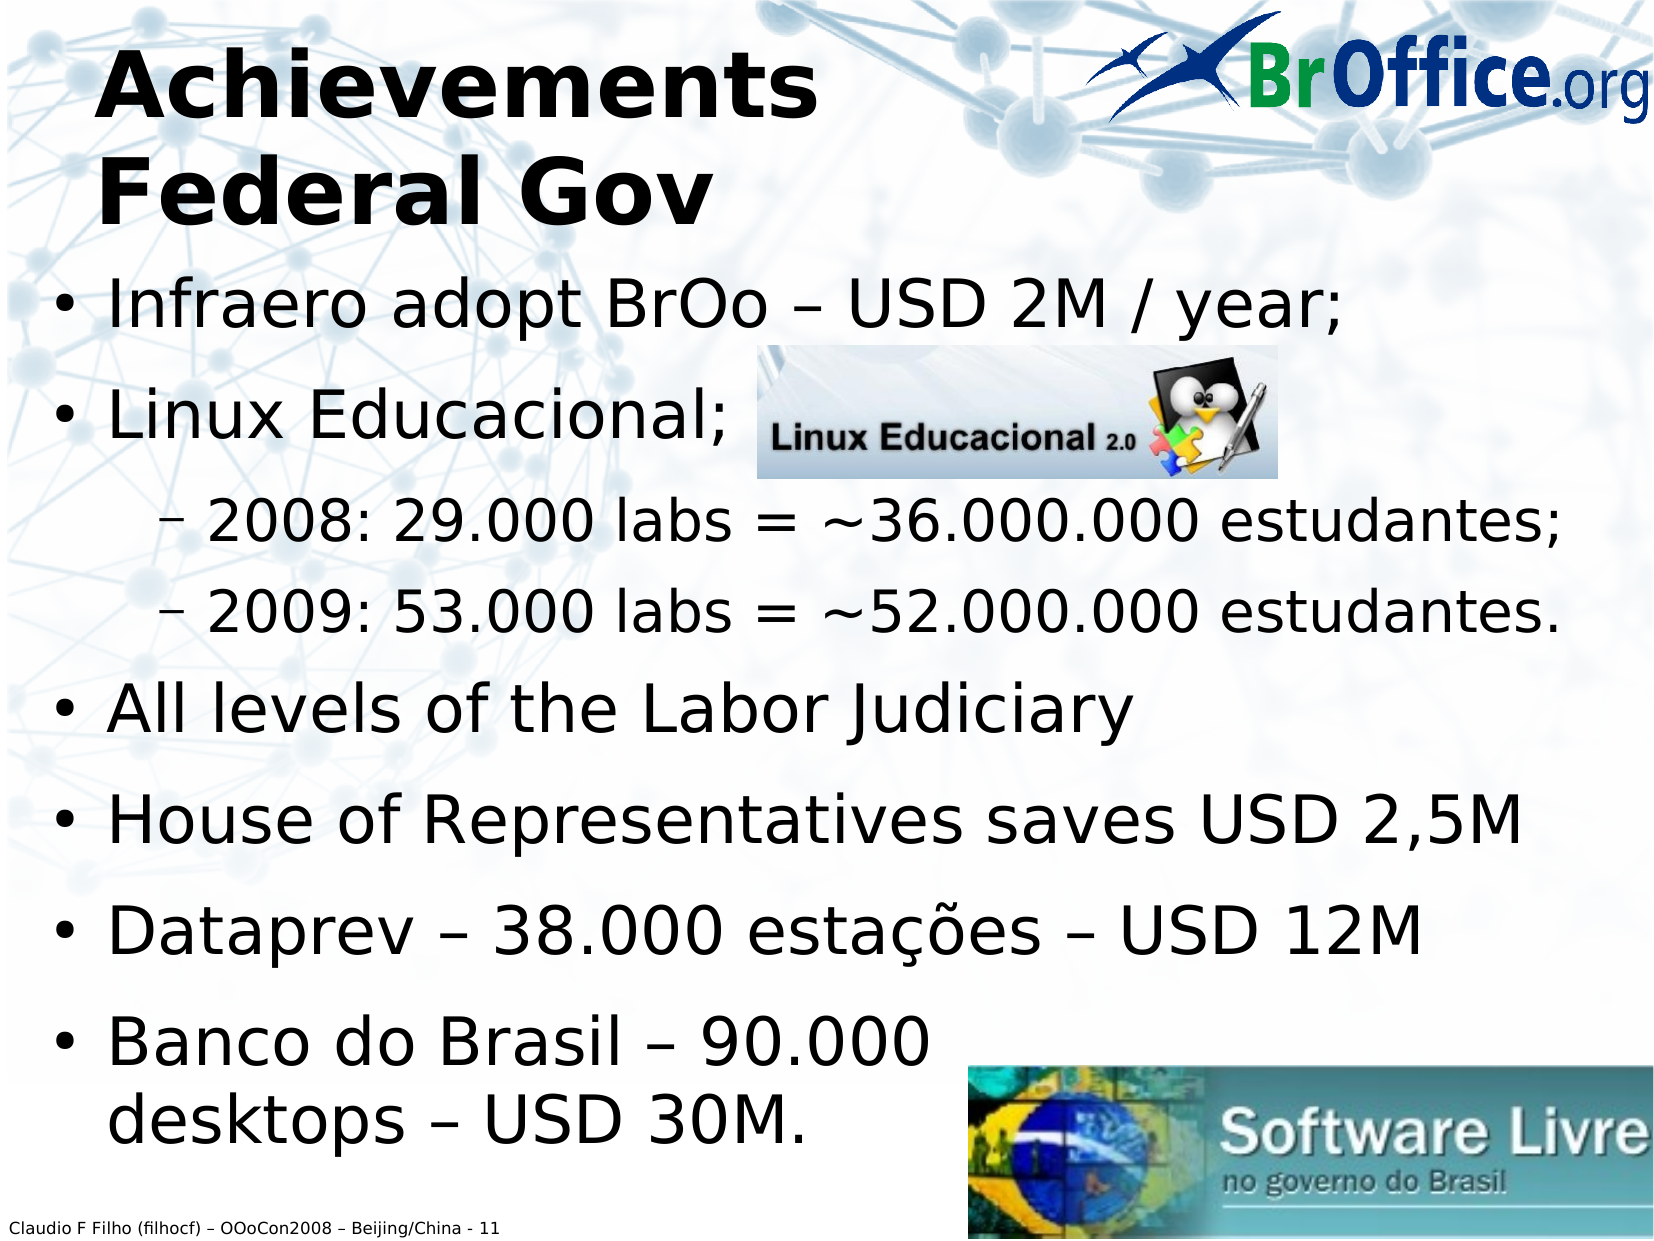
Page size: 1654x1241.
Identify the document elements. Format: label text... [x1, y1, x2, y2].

picture [7, 0, 1654, 1241]
picture [757, 345, 1278, 479]
title Achievements Federal Gov [94, 31, 1093, 246]
picture [968, 1065, 1654, 1239]
list Infraero adopt BrOo – USD 2M / year; Linux Educacional; 2008: 29.000 labs = ~36.000.000 estudantes; 2009: 53.000 labs = ~52.000.000 estudantes. All levels of the Labor Judiciary House of Representatives saves USD 2,5M Dataprev – 38.000 estações – USD 12M Banco do Brasil – 90.000 desktops – USD 30M. [35, 265, 1654, 1241]
